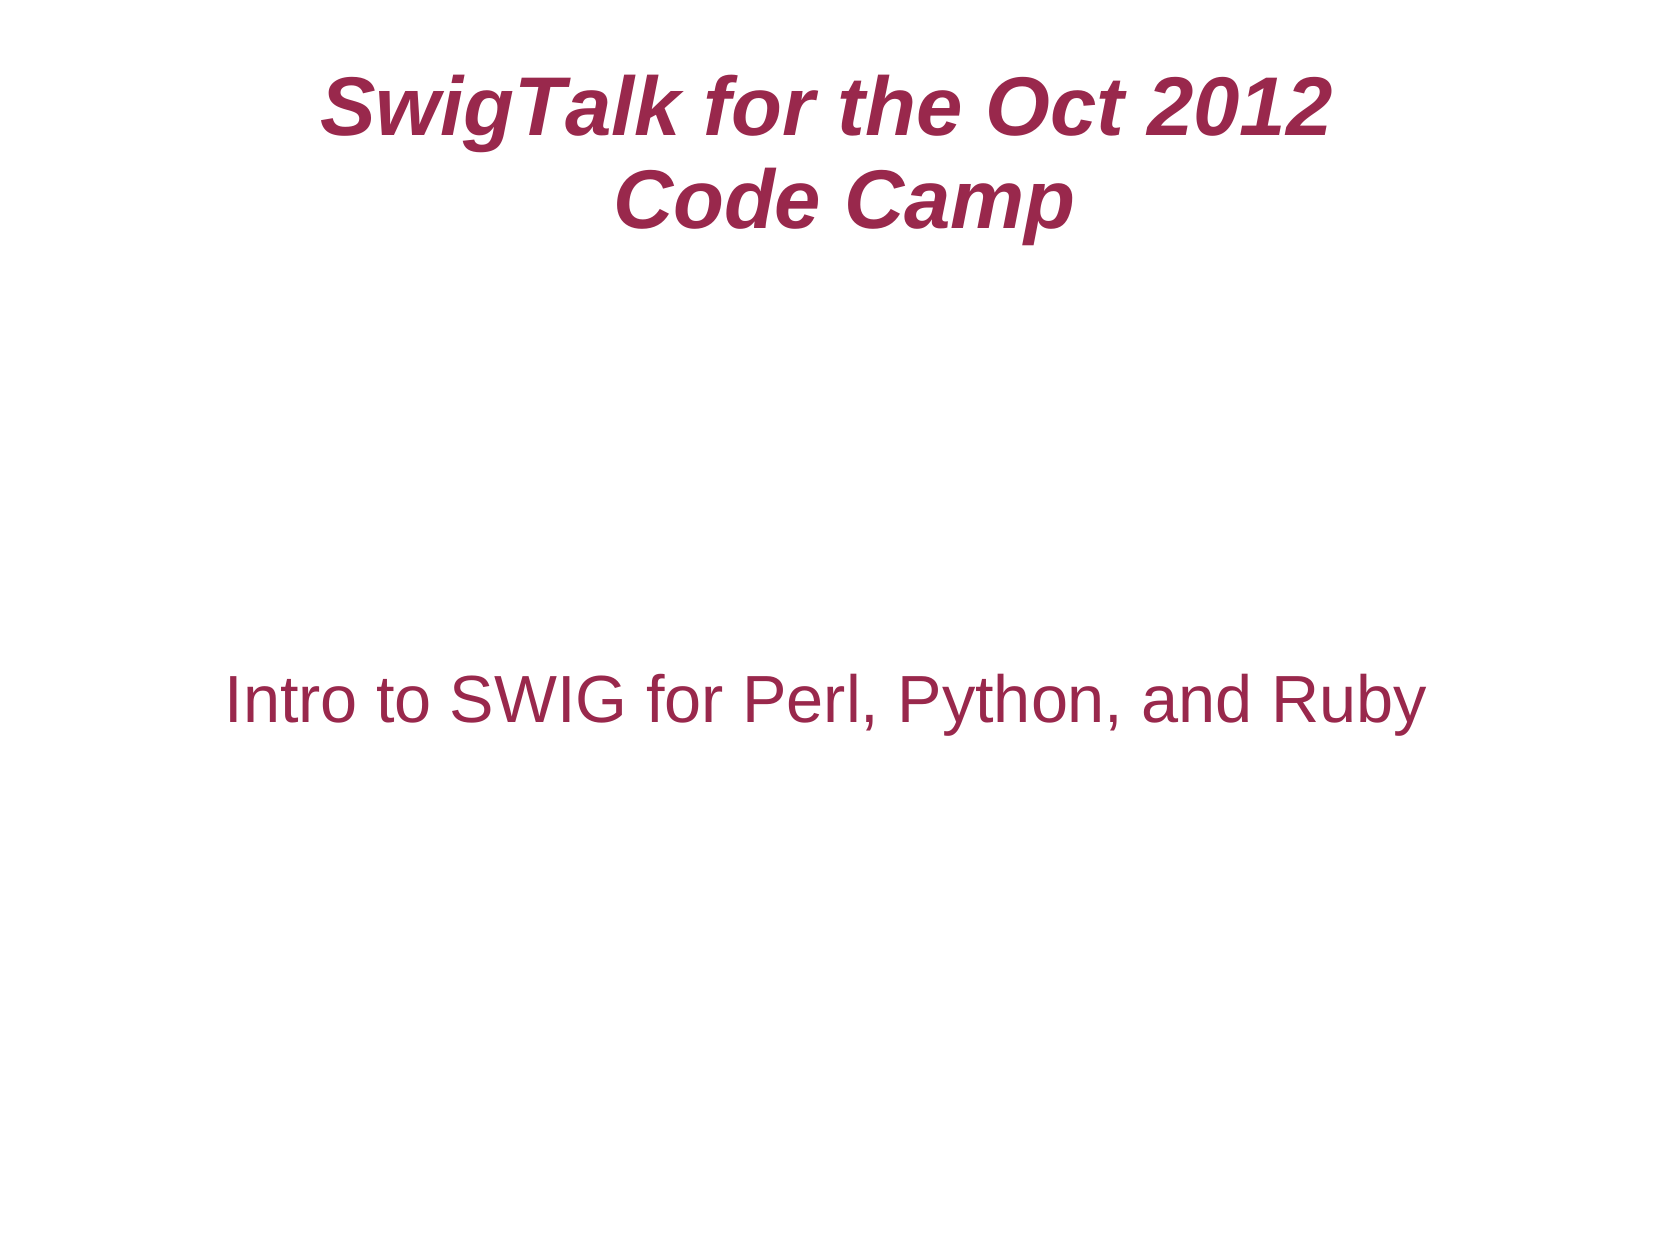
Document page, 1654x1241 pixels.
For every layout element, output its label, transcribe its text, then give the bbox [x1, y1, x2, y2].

title SwigTalk for the Oct 2012 Code Camp [82, 49, 1571, 257]
subtitle Intro to SWIG for Perl, Python, and Ruby [82, 290, 1571, 1109]
